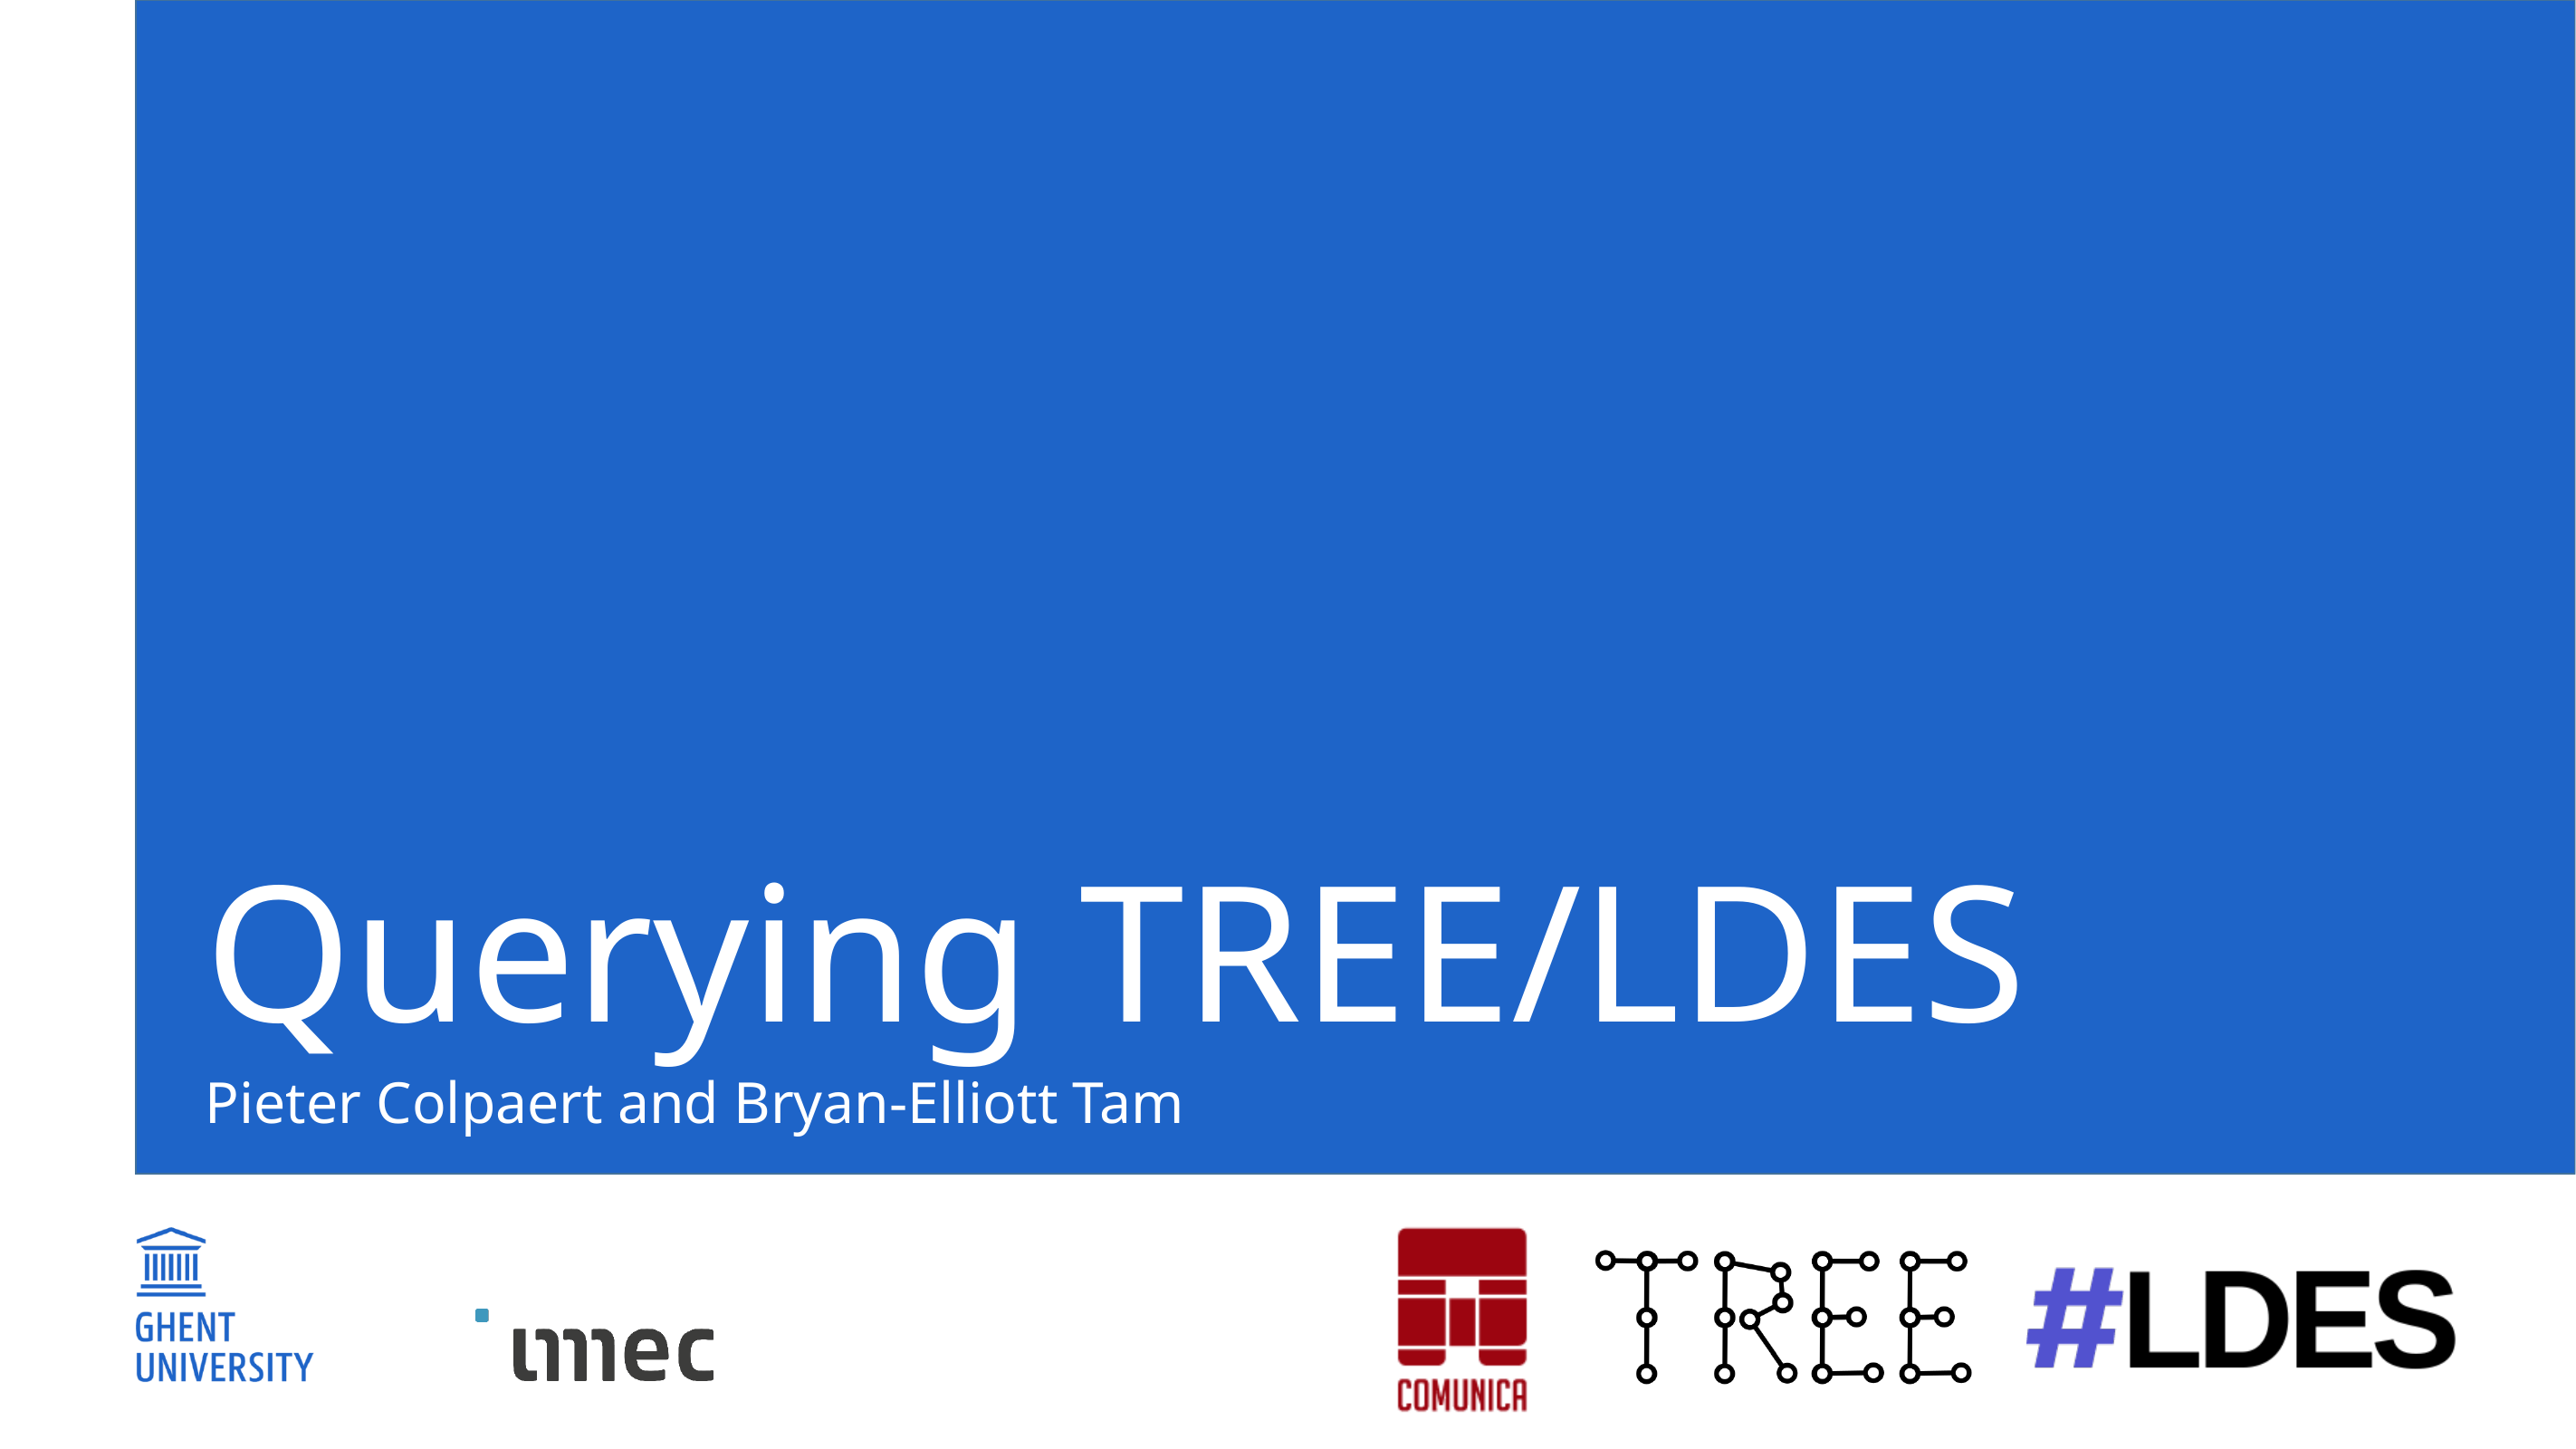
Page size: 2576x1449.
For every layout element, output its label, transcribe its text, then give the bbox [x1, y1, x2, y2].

picture [2026, 1265, 2478, 1370]
title Querying TREE/LDES Pieter Colpaert and Bryan-Elliott Tam [191, 482, 2447, 1142]
picture [68, 1175, 411, 1449]
picture [475, 1309, 713, 1381]
picture [1590, 1247, 1977, 1388]
picture [1382, 1223, 1541, 1413]
